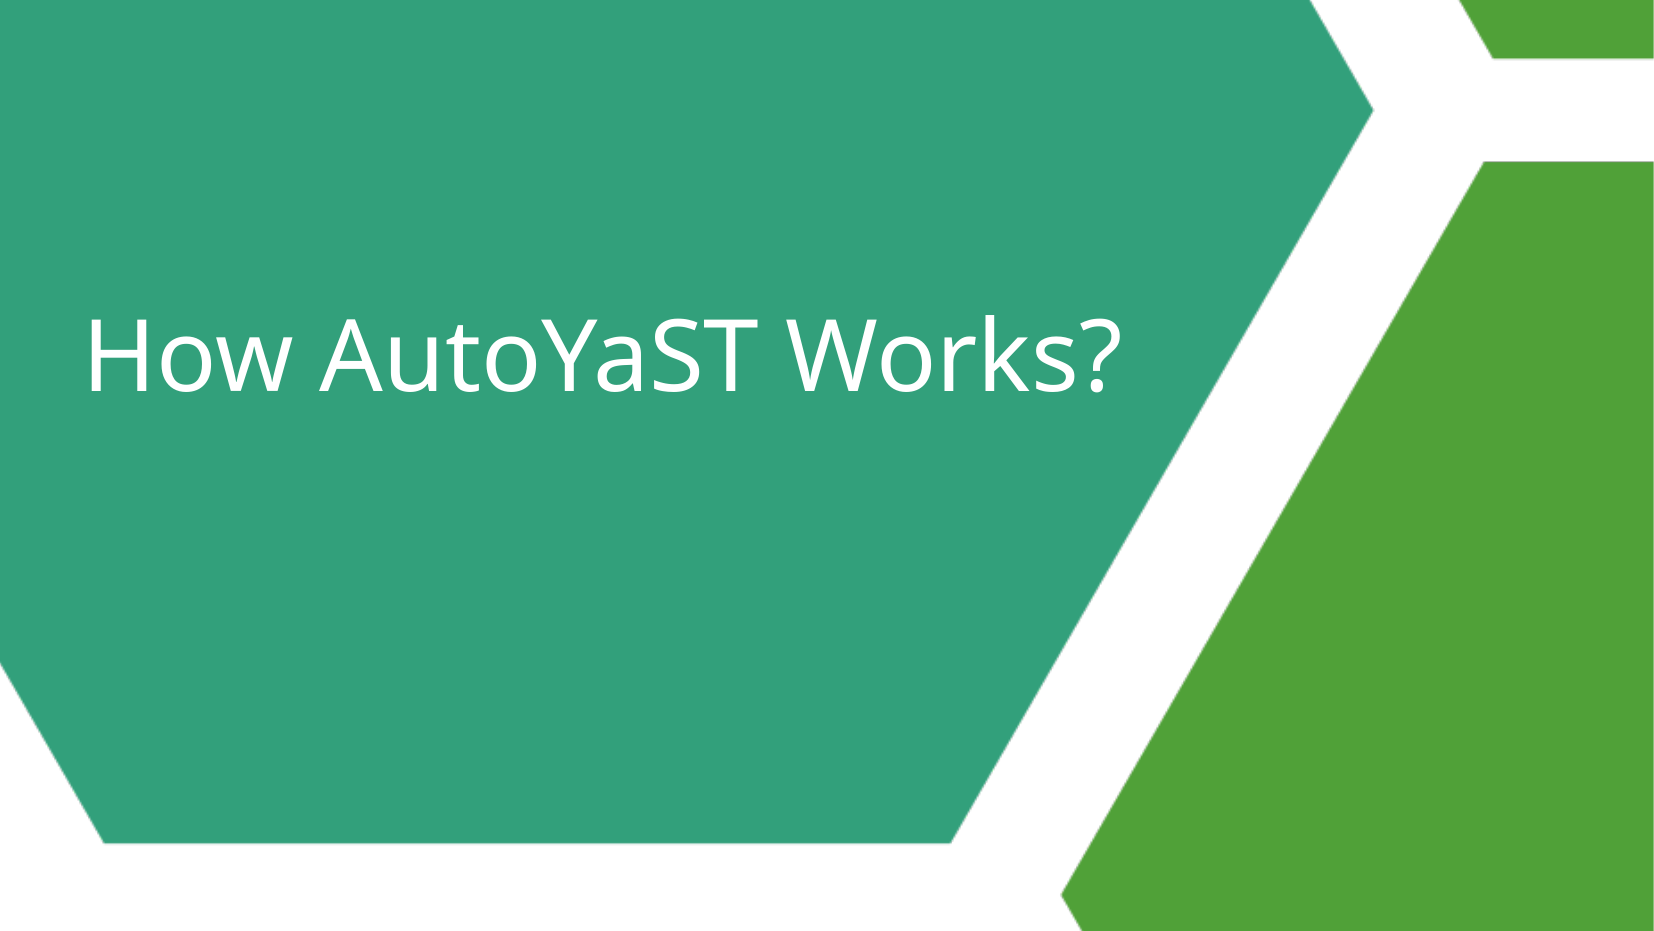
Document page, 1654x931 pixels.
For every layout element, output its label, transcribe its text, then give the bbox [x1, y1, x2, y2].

picture [0, 0, 1654, 931]
title How AutoYaST Works? [82, 219, 1218, 486]
